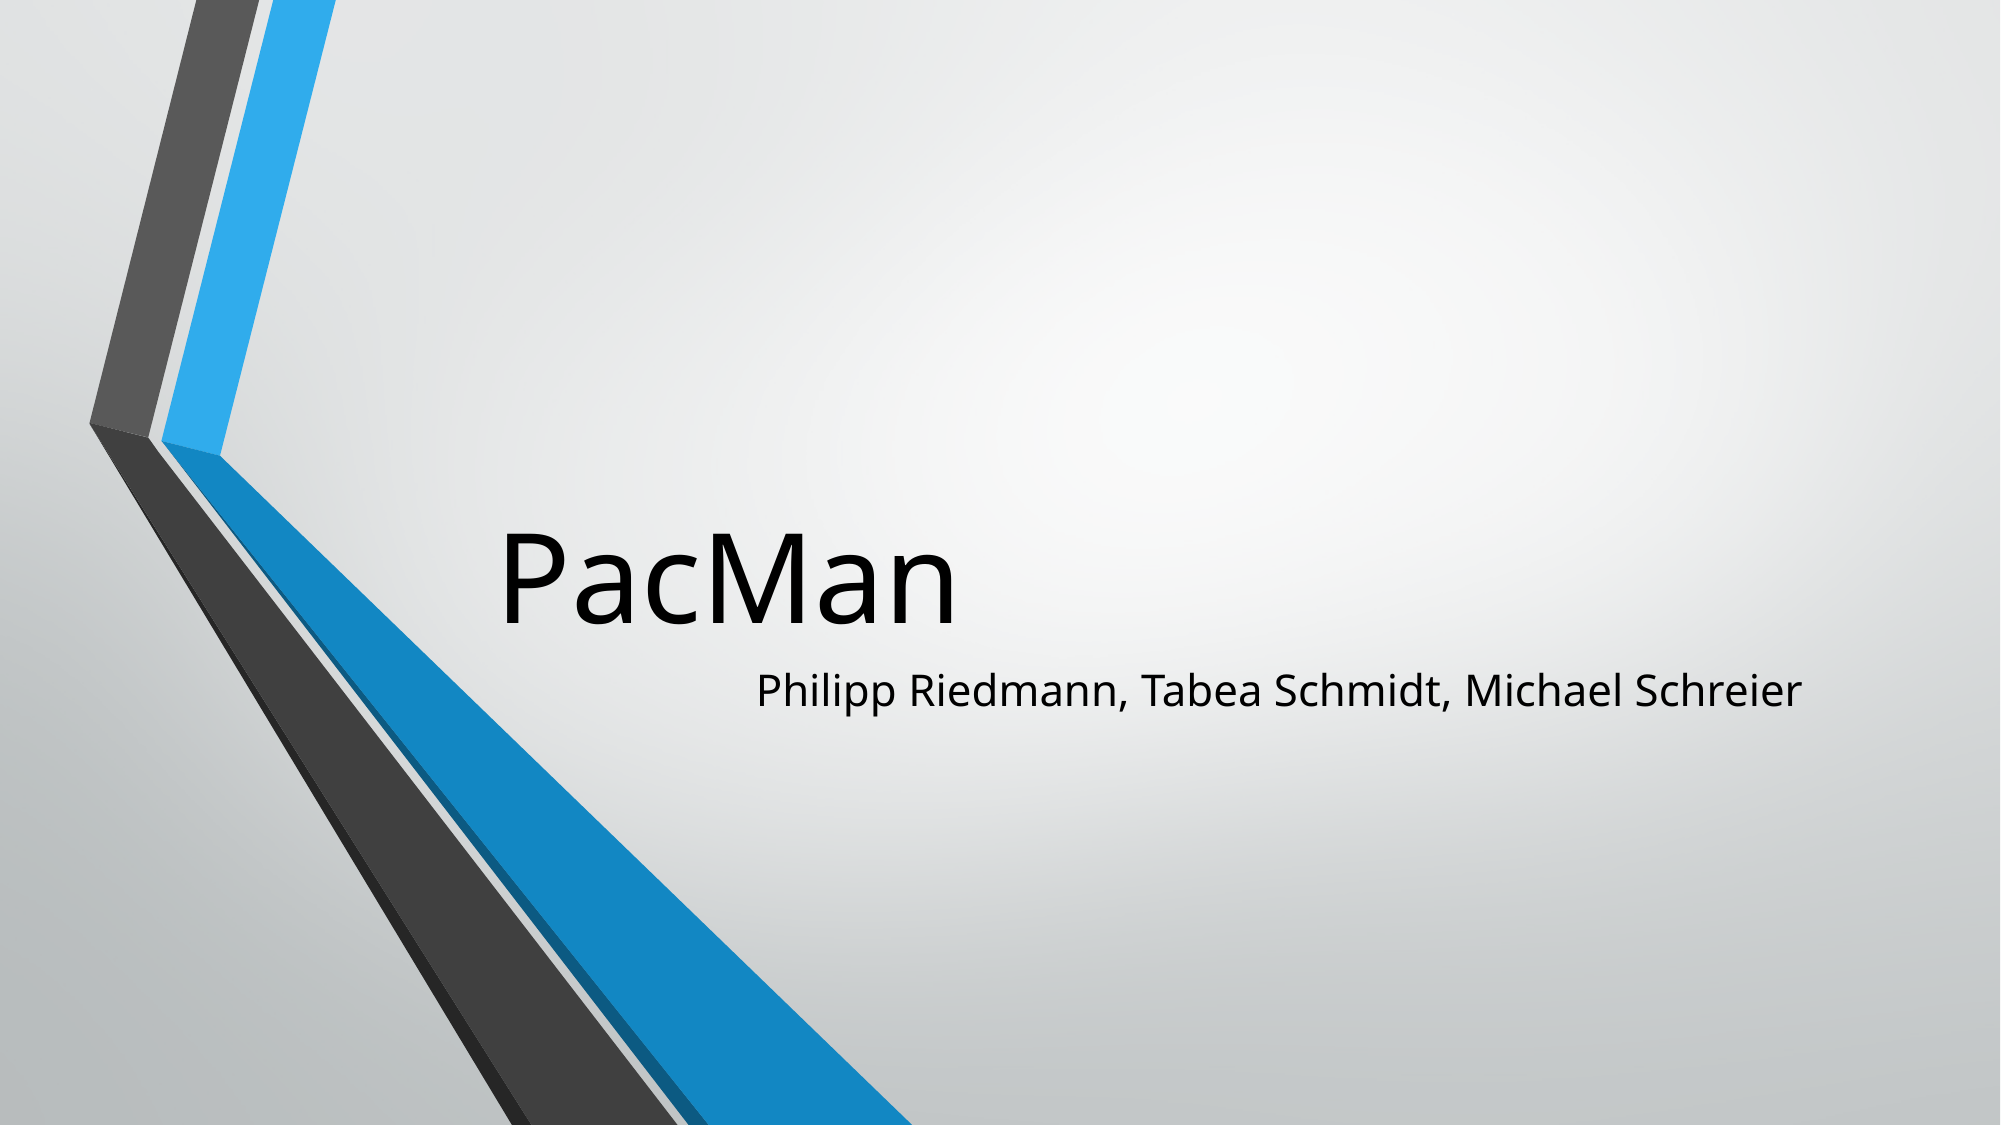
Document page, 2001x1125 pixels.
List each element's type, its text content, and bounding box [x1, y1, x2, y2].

subtitle Philipp Riedmann, Tabea Schmidt, Michael Schreier [740, 655, 1887, 884]
title PacMan [480, 226, 1887, 656]
